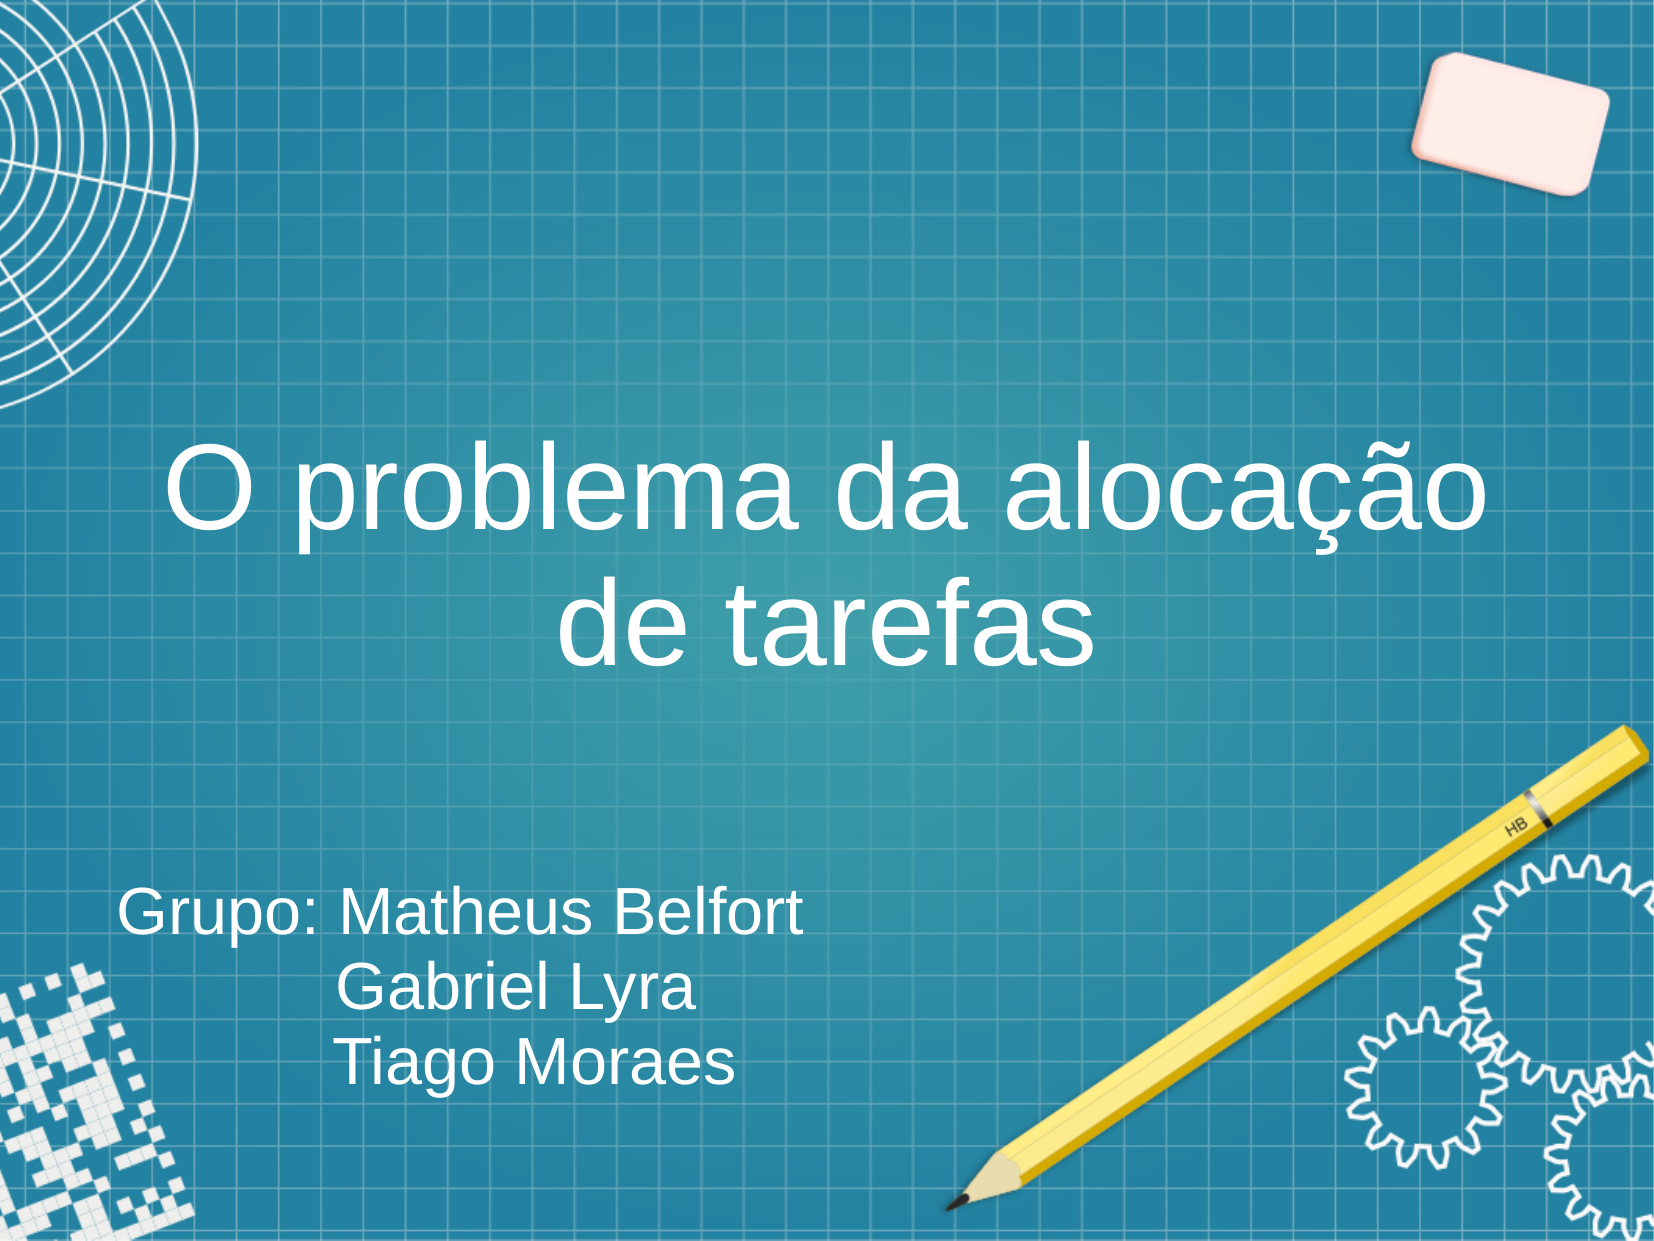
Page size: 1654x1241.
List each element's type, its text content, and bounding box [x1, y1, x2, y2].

subtitle Grupo: Matheus Belfort Gabriel Lyra Tiago Moraes [0, 685, 1205, 1241]
title O problema da alocação de tarefas [82, 413, 1571, 697]
picture [0, 0, 1654, 1241]
